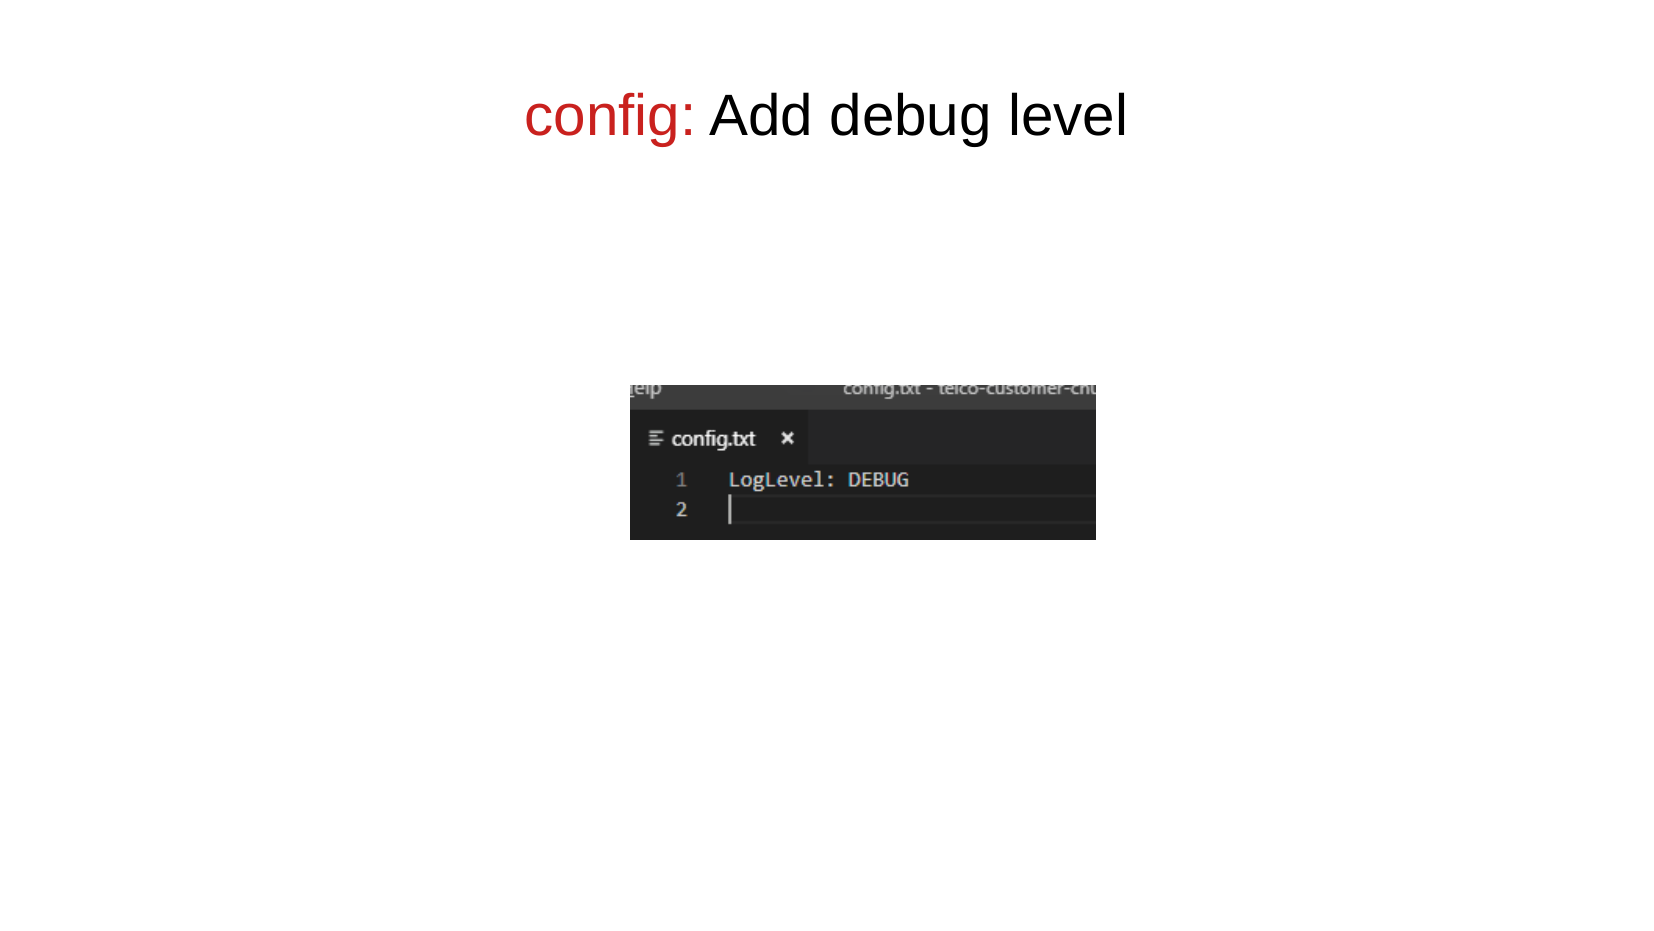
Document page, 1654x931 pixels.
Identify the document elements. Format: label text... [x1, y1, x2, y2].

title config: Add debug level [82, 37, 1571, 193]
picture [630, 385, 1096, 541]
